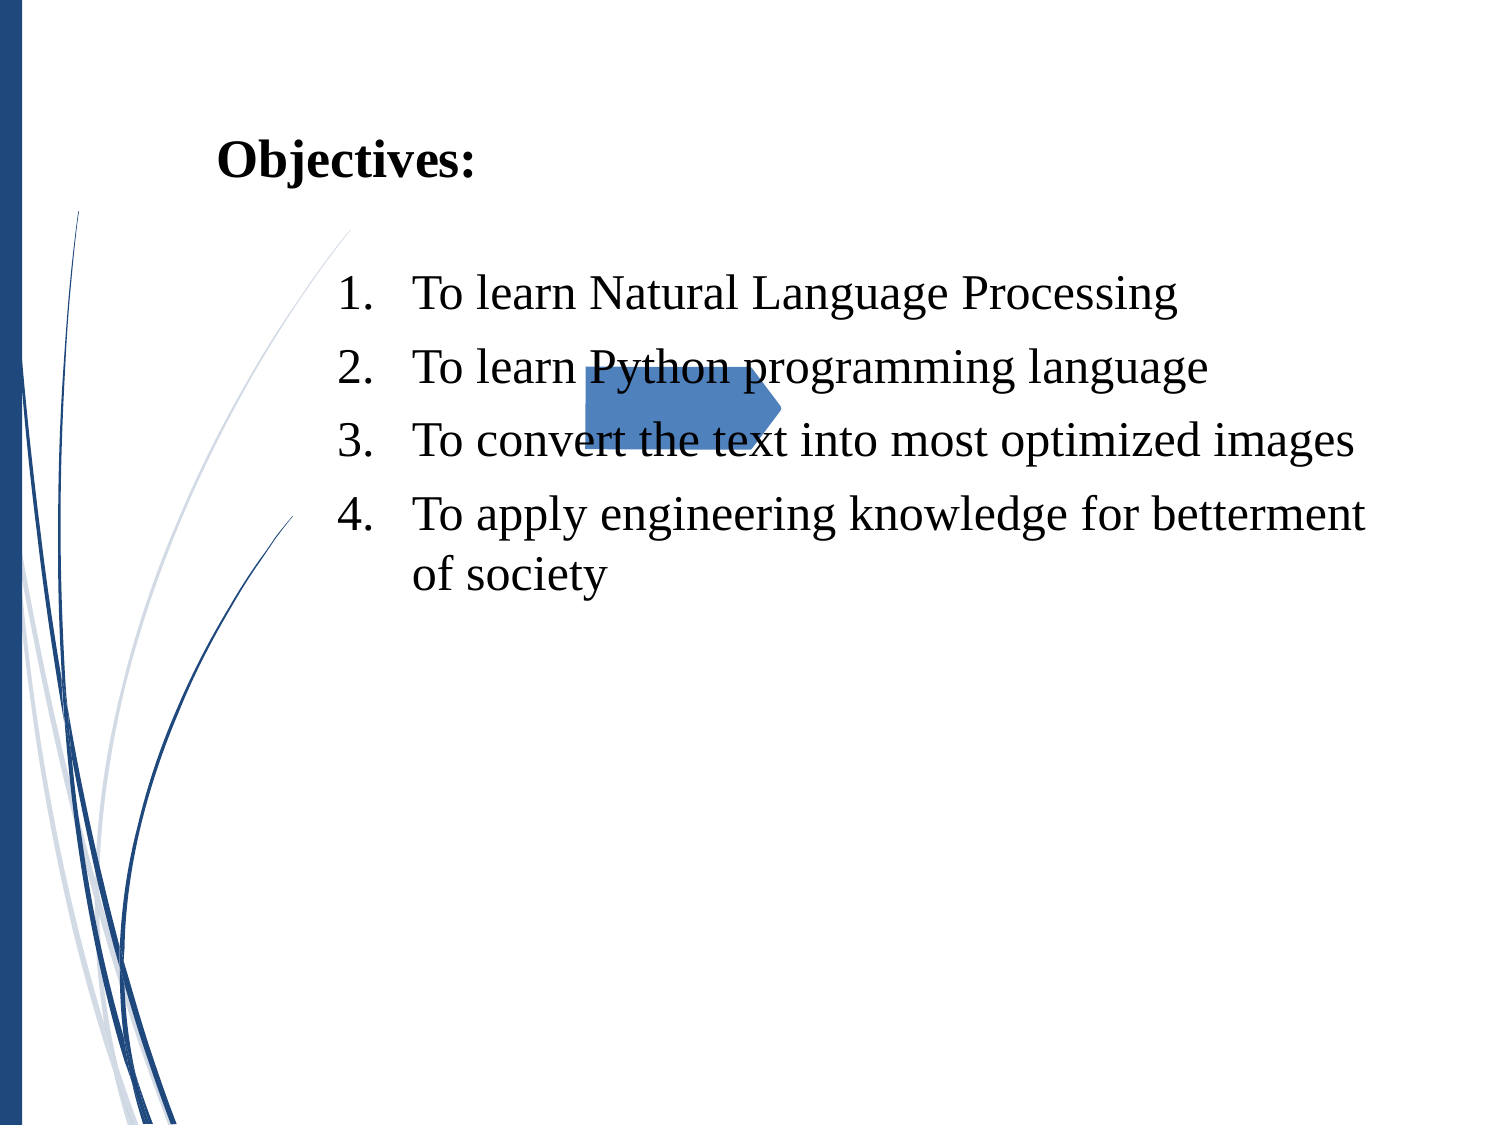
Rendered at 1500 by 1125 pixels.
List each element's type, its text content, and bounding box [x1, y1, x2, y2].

text_box To learn Natural Language Processing To learn Python programming language To convert the text into most optimized images To apply engineering knowledge for betterment of society [313, 252, 1411, 873]
text_box Objectives: [201, 51, 1298, 262]
